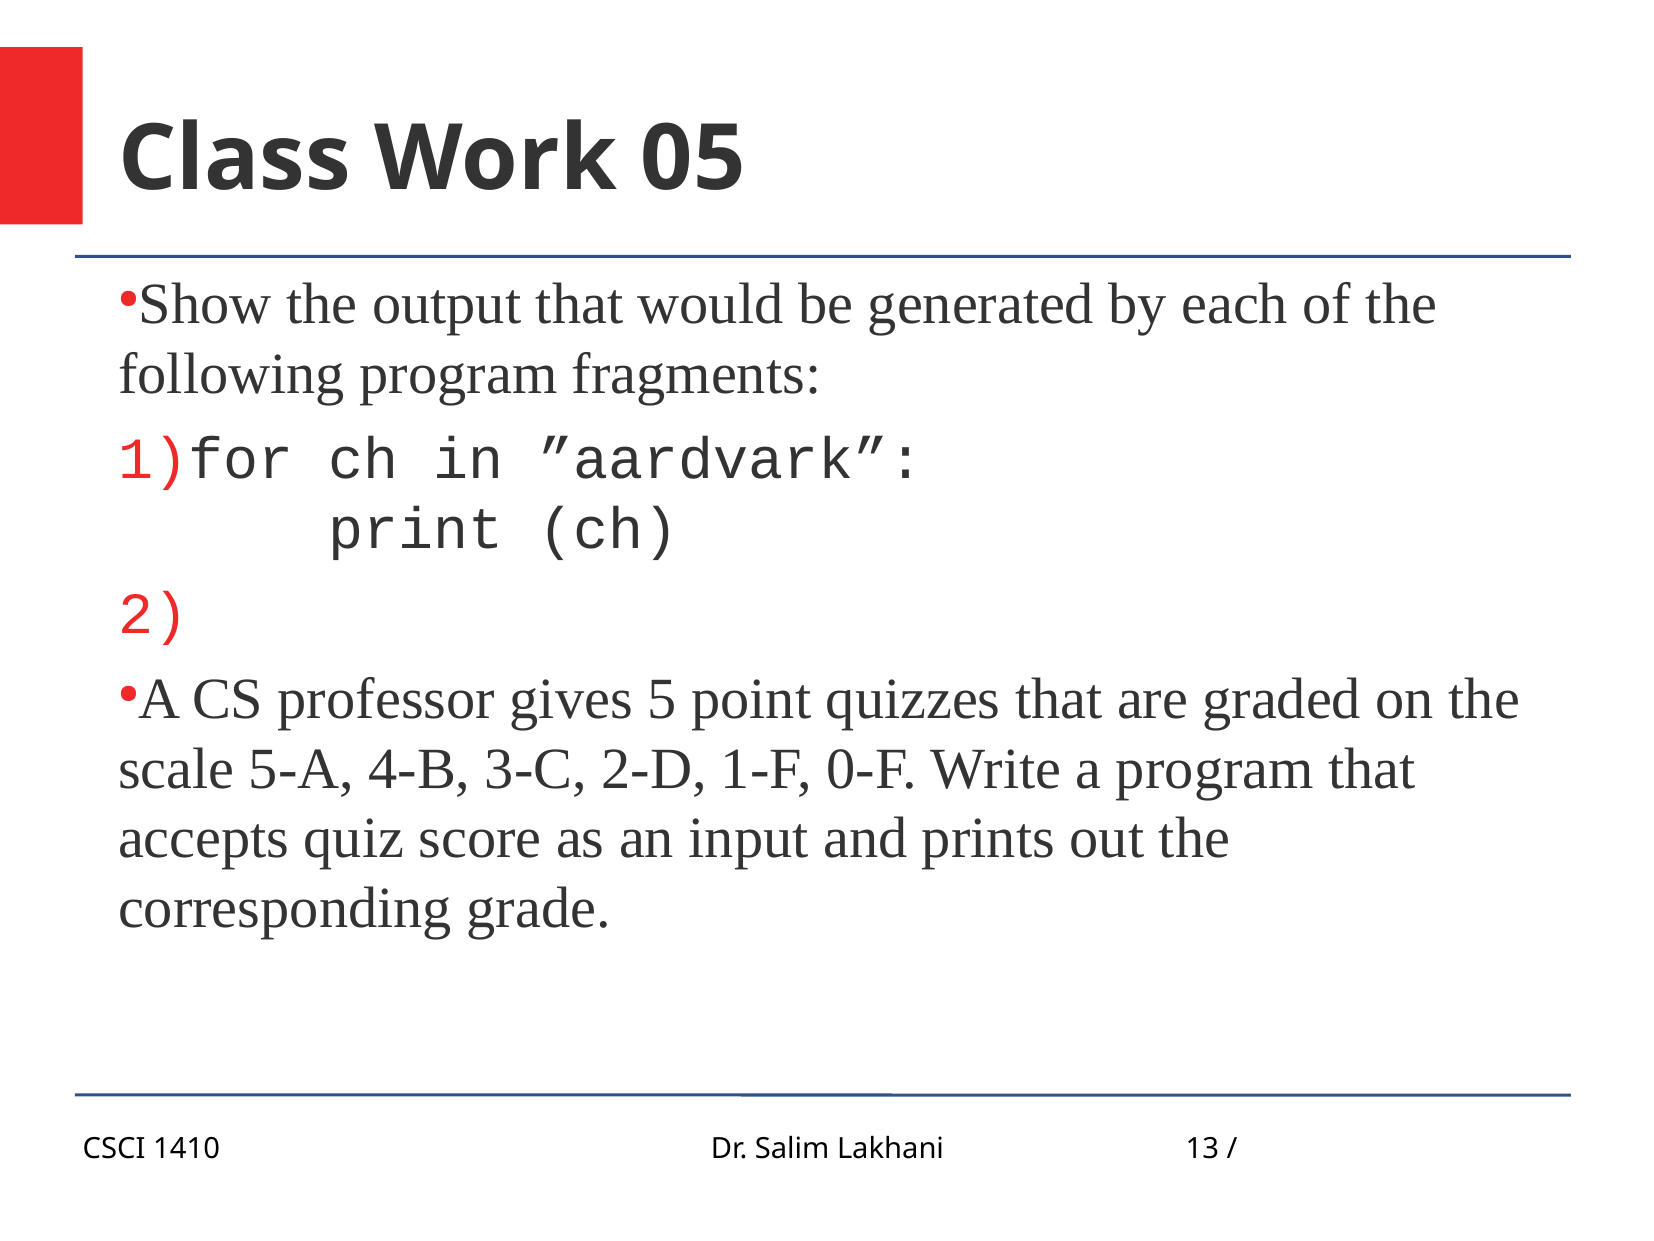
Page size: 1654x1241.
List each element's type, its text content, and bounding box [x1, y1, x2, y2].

title Class Work 05 [118, 49, 1571, 257]
text_box / [1185, 1129, 1571, 1216]
text_box CSCI 1410 [82, 1129, 468, 1216]
text_box Dr. Salim Lakhani [565, 1129, 1090, 1216]
list Show the output that would be generated by each of the following program fragments: for ch in ”aardvark”: print (ch) A CS professor gives 5 point quizzes that are graded on the scale 5-A, 4-B, 3-C, 2-D, 1-F, 0-F. Write a program that accepts quiz score as an input and prints out the corresponding grade. [118, 265, 1536, 1081]
